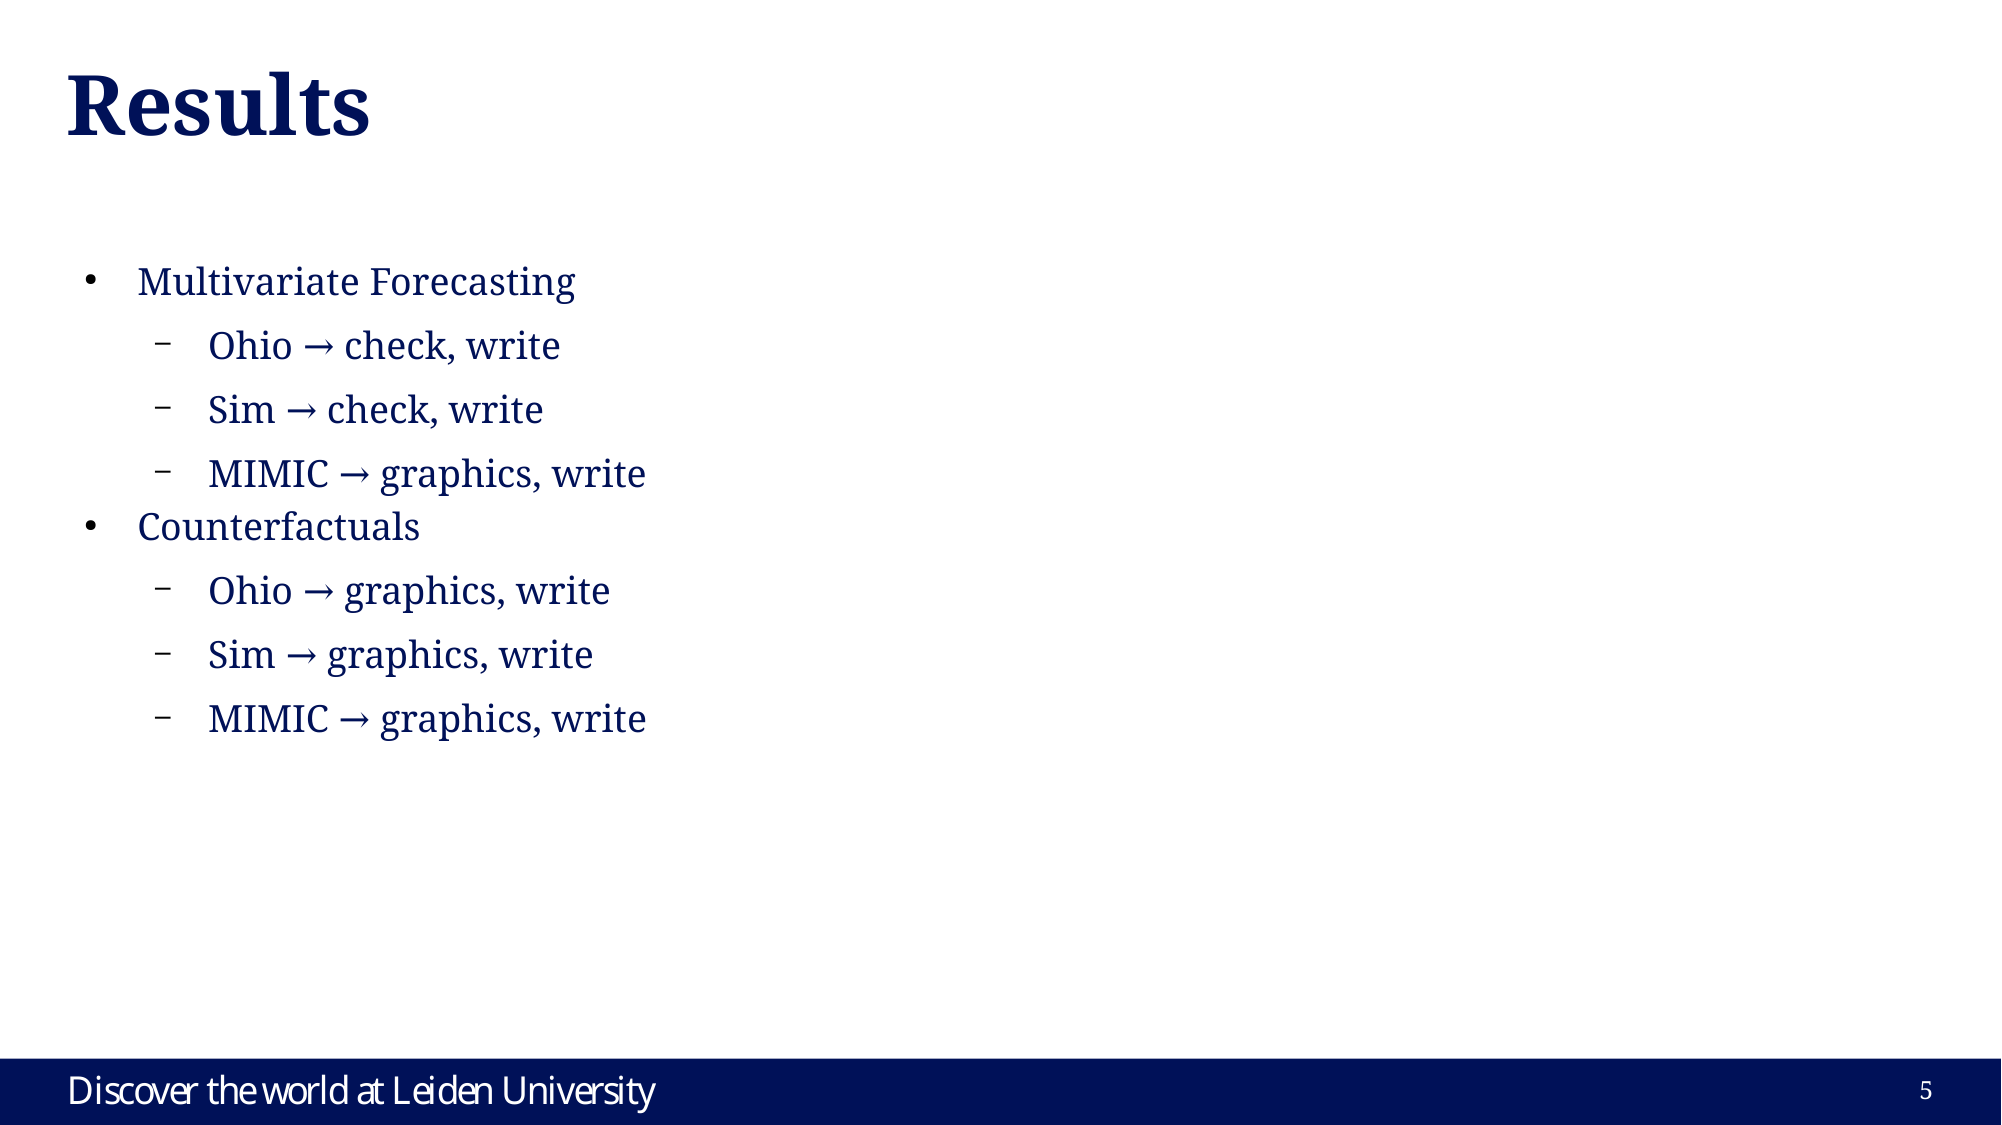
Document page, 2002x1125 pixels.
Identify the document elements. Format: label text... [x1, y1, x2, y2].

list Multivariate Forecasting Ohio → check, write Sim → check, write MIMIC → graphics, write Counterfactuals Ohio → graphics, write Sim → graphics, write MIMIC → graphics, write [66, 205, 1935, 993]
title Results [66, 66, 1935, 138]
